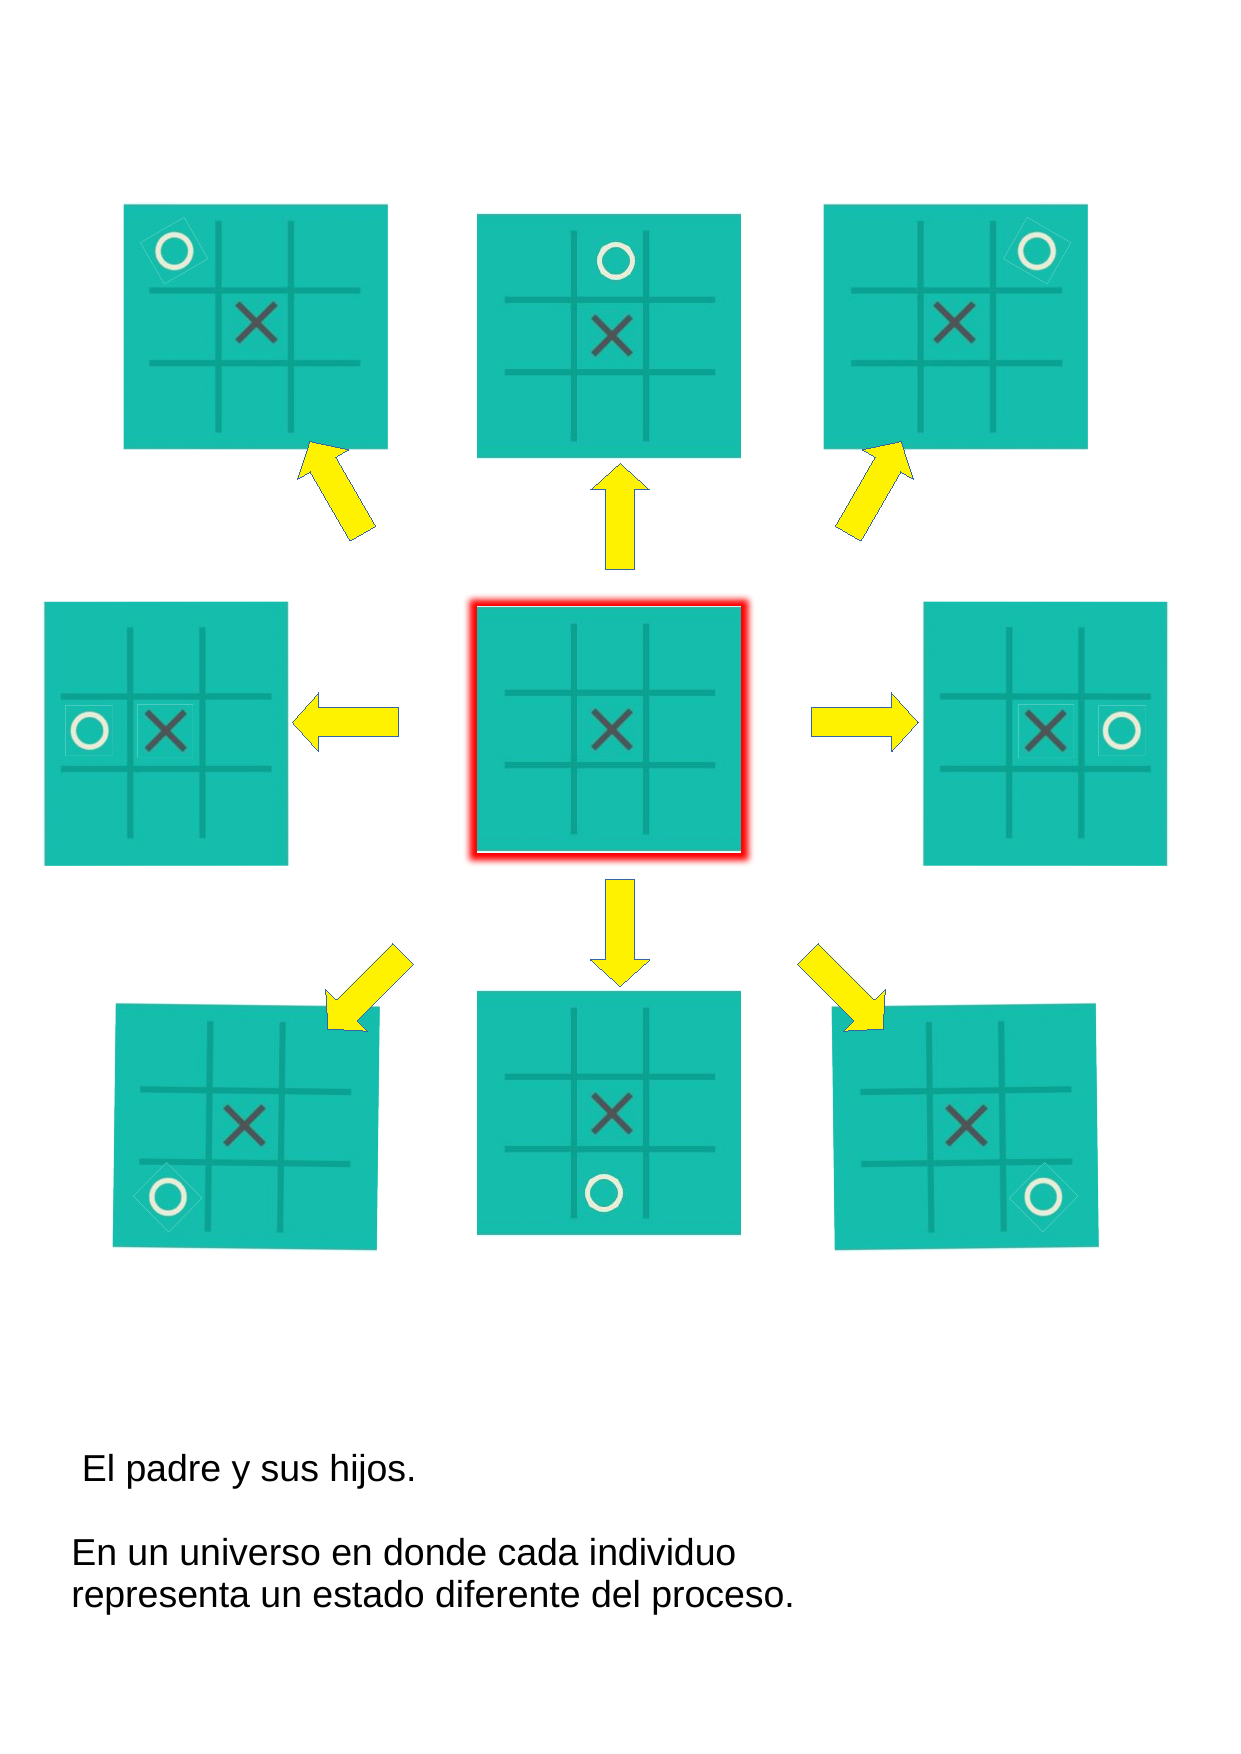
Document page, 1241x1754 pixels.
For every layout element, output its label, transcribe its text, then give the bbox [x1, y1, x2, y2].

text_box [811, 692, 919, 752]
text_box [590, 879, 650, 987]
picture [477, 990, 741, 1237]
text_box [292, 692, 399, 752]
picture [823, 202, 1088, 450]
text_box El padre y sus hijos. En un universo en donde cada individuo representa un estado diferente del proceso. [56, 1439, 1182, 1707]
text_box [835, 441, 914, 541]
text_box [590, 463, 650, 570]
picture [42, 601, 289, 866]
picture [477, 212, 741, 459]
text_box [297, 441, 376, 541]
picture [123, 202, 388, 450]
picture [477, 606, 741, 854]
picture [922, 601, 1169, 866]
text_box [797, 943, 886, 1032]
picture [831, 1002, 1099, 1253]
picture [112, 1002, 380, 1253]
text_box [325, 943, 414, 1032]
